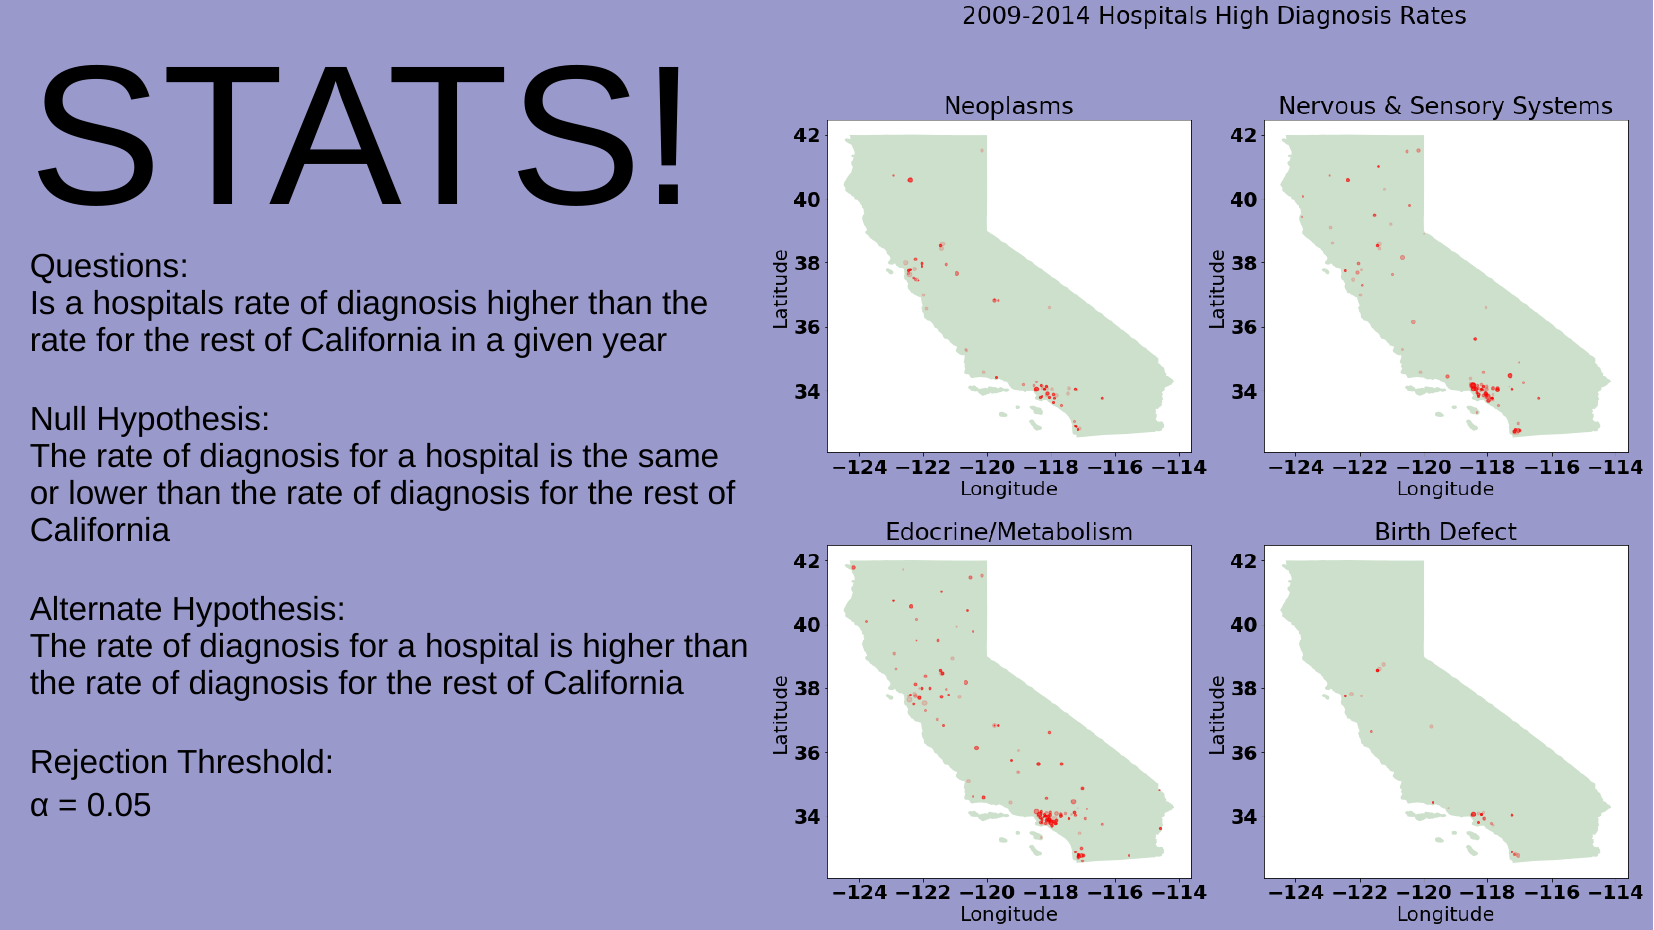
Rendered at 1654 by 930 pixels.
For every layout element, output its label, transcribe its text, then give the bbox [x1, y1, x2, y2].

text_box STATS! Questions: Is a hospitals rate of diagnosis higher than the rate for the rest of California in a given year Null Hypothesis: The rate of diagnosis for a hospital is the same or lower than the rate of diagnosis for the rest of California Alternate Hypothesis: The rate of diagnosis for a hospital is higher than the rate of diagnosis for the rest of California Rejection Threshold: α = 0.05 [15, 17, 766, 831]
picture [765, 0, 1650, 930]
